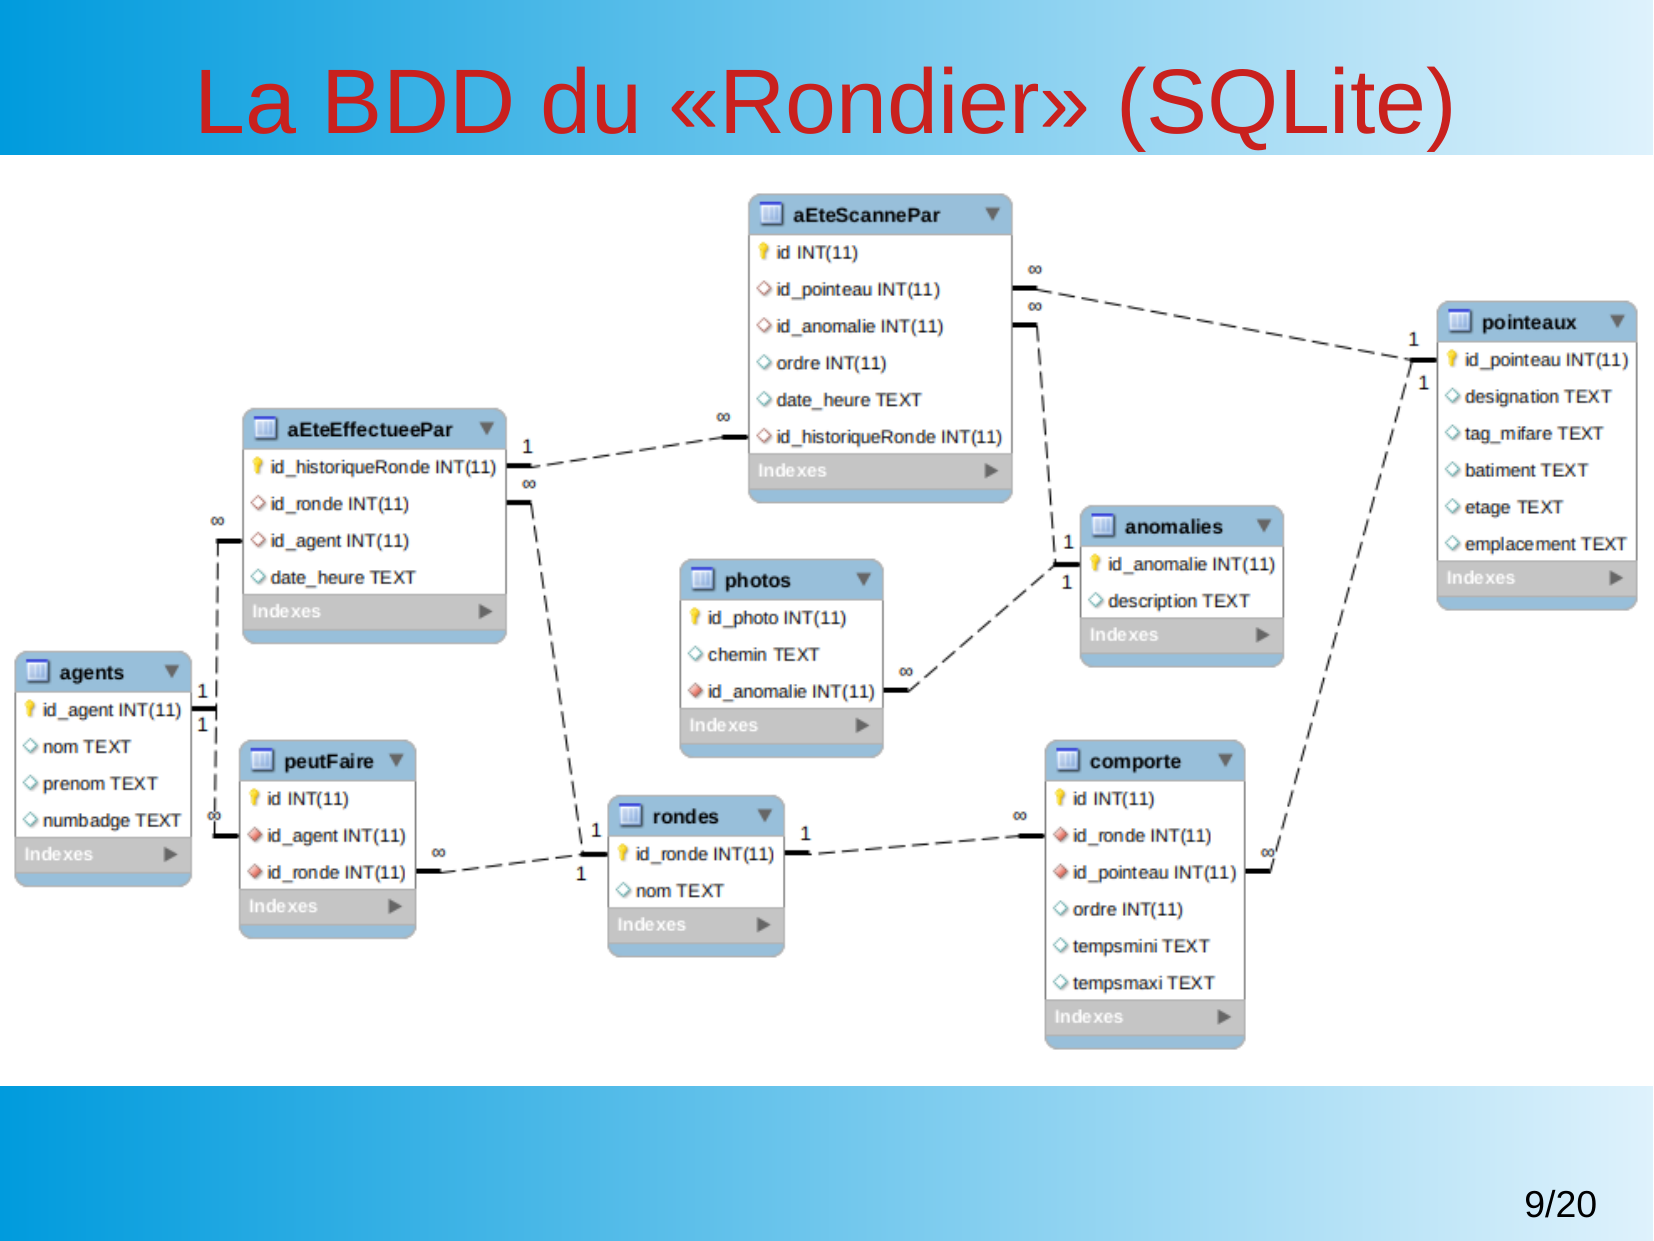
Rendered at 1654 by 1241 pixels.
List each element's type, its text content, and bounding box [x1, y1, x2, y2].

text_box <numéro>/20 [1509, 1175, 1654, 1241]
picture [0, 177, 1653, 1065]
title La BDD du «Rondier» (SQLite) [82, 49, 1571, 155]
